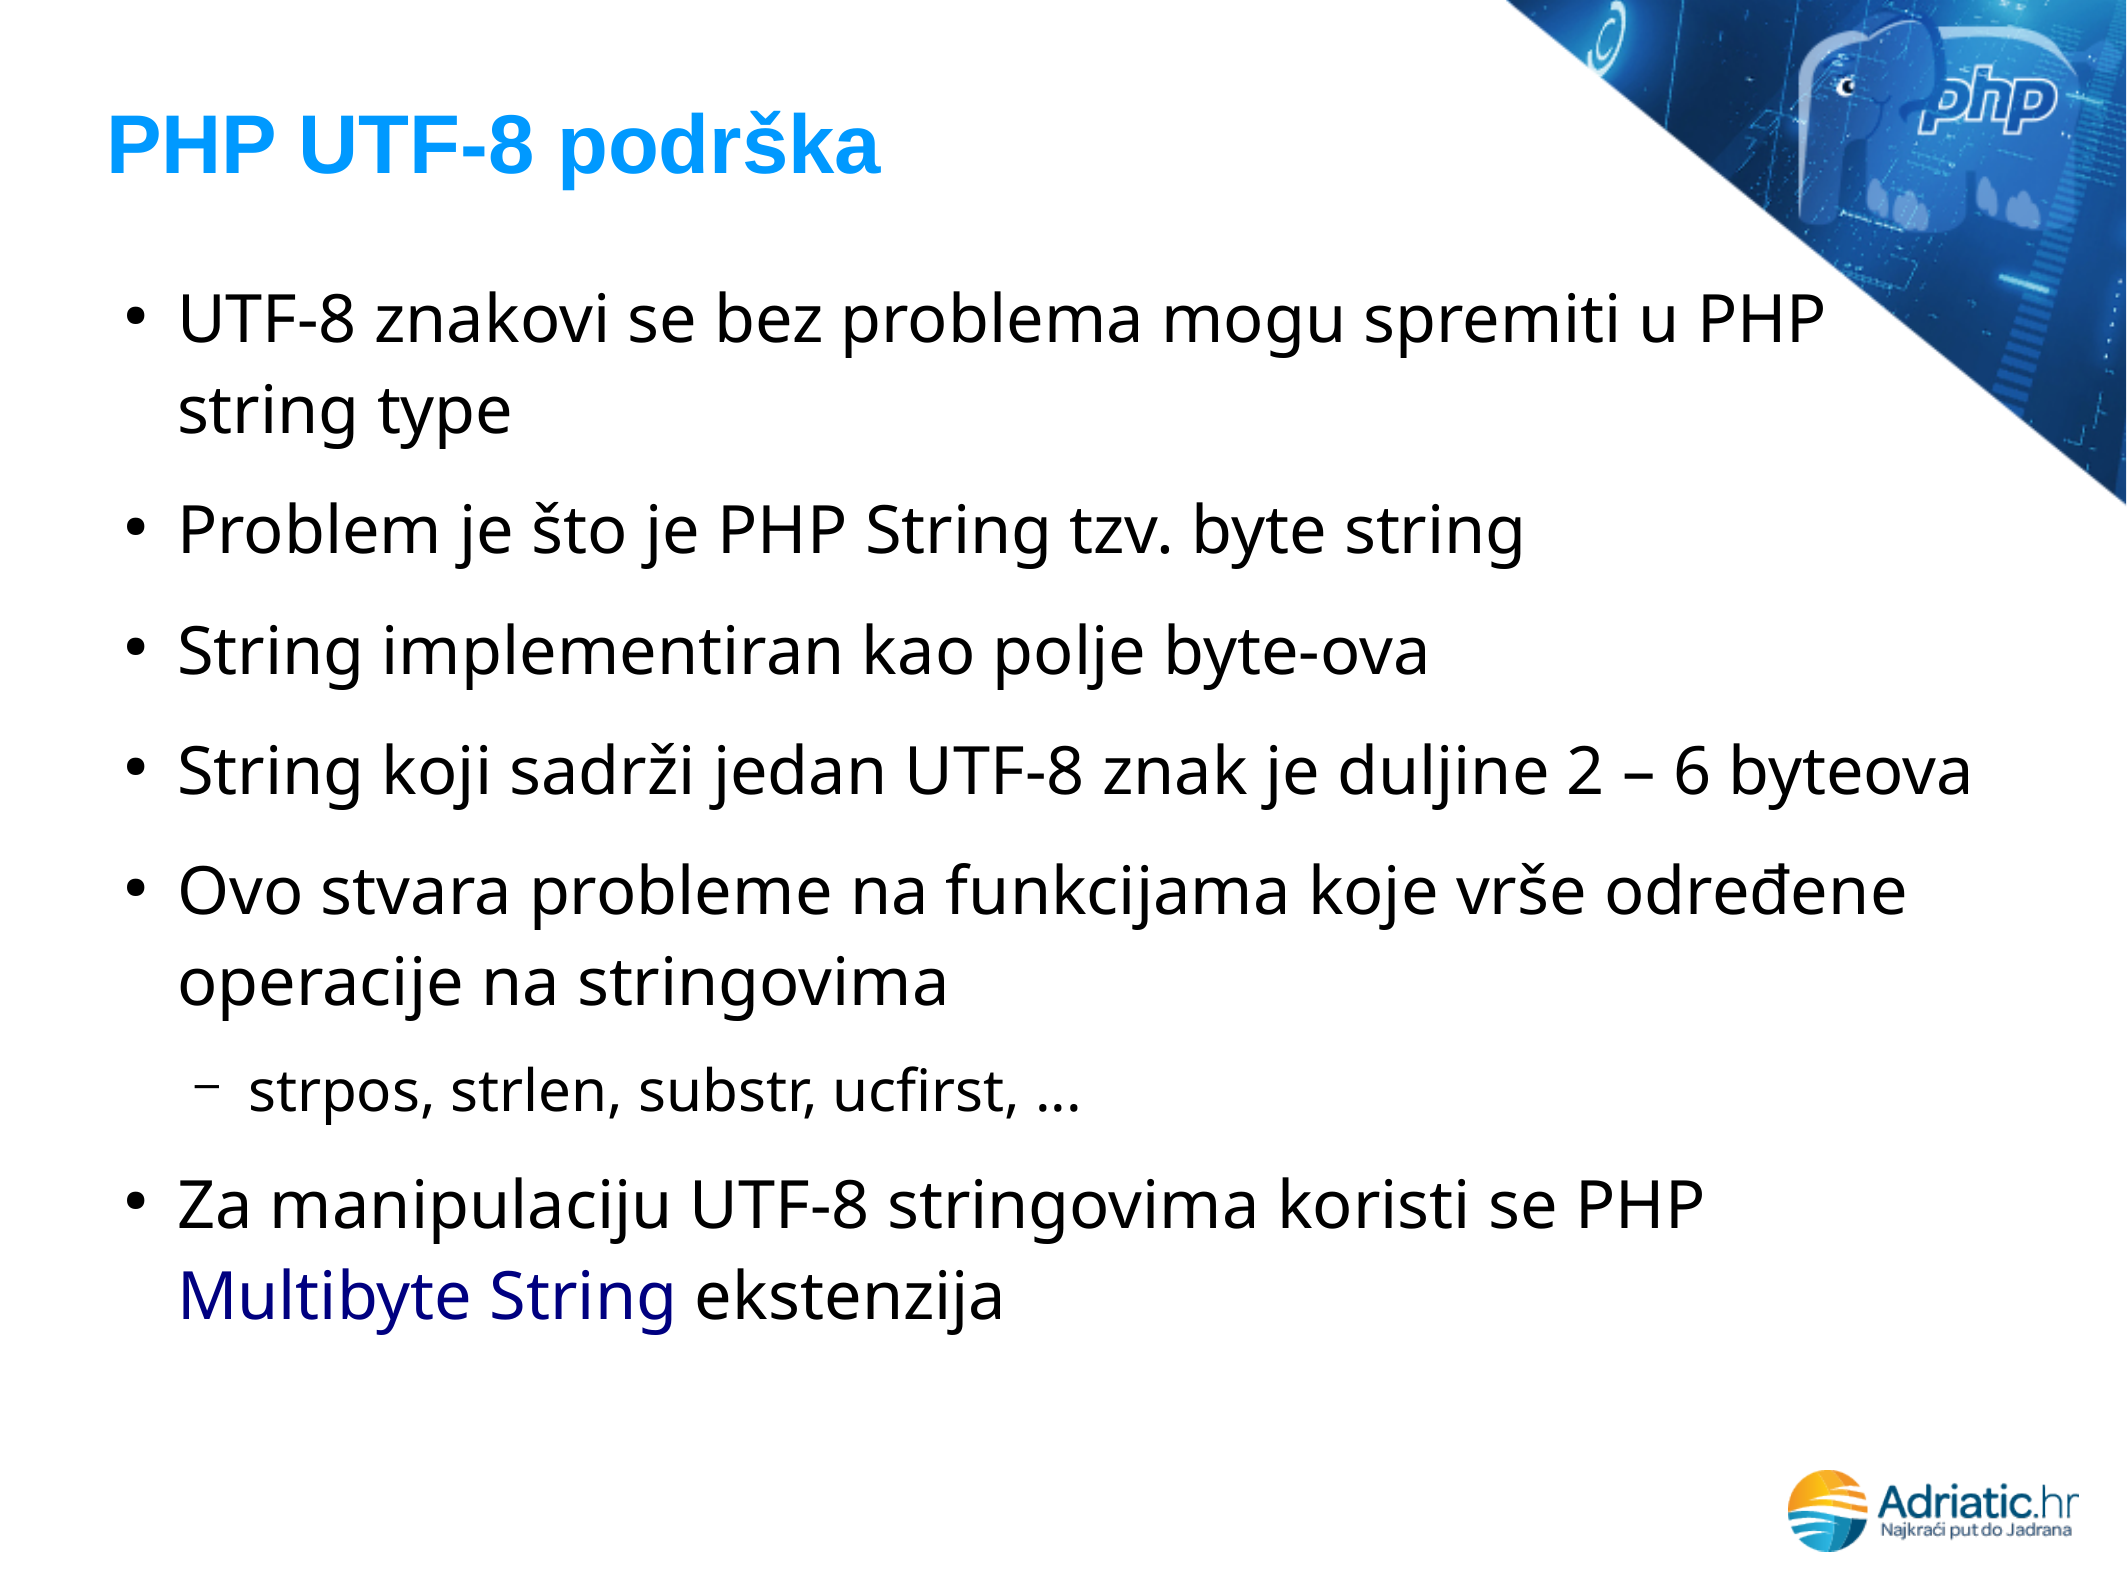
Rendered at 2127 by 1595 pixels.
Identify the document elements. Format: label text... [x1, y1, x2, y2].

picture [1788, 1470, 2079, 1552]
list UTF-8 znakovi se bez problema mogu spremiti u PHP string type Problem je što je PHP String tzv. byte string String implementiran kao polje byte-ova String koji sadrži jedan UTF-8 znak je duljine 2 – 6 byteova Ovo stvara probleme na funkcijama koje vrše određene operacije na stringovima strpos, strlen, substr, ucfirst, ... Za manipulaciju UTF-8 stringovima koristi se PHP Multibyte String ekstenzija [106, 271, 2020, 1453]
picture [1505, 0, 2127, 625]
title PHP UTF-8 podrška [106, 70, 1630, 219]
